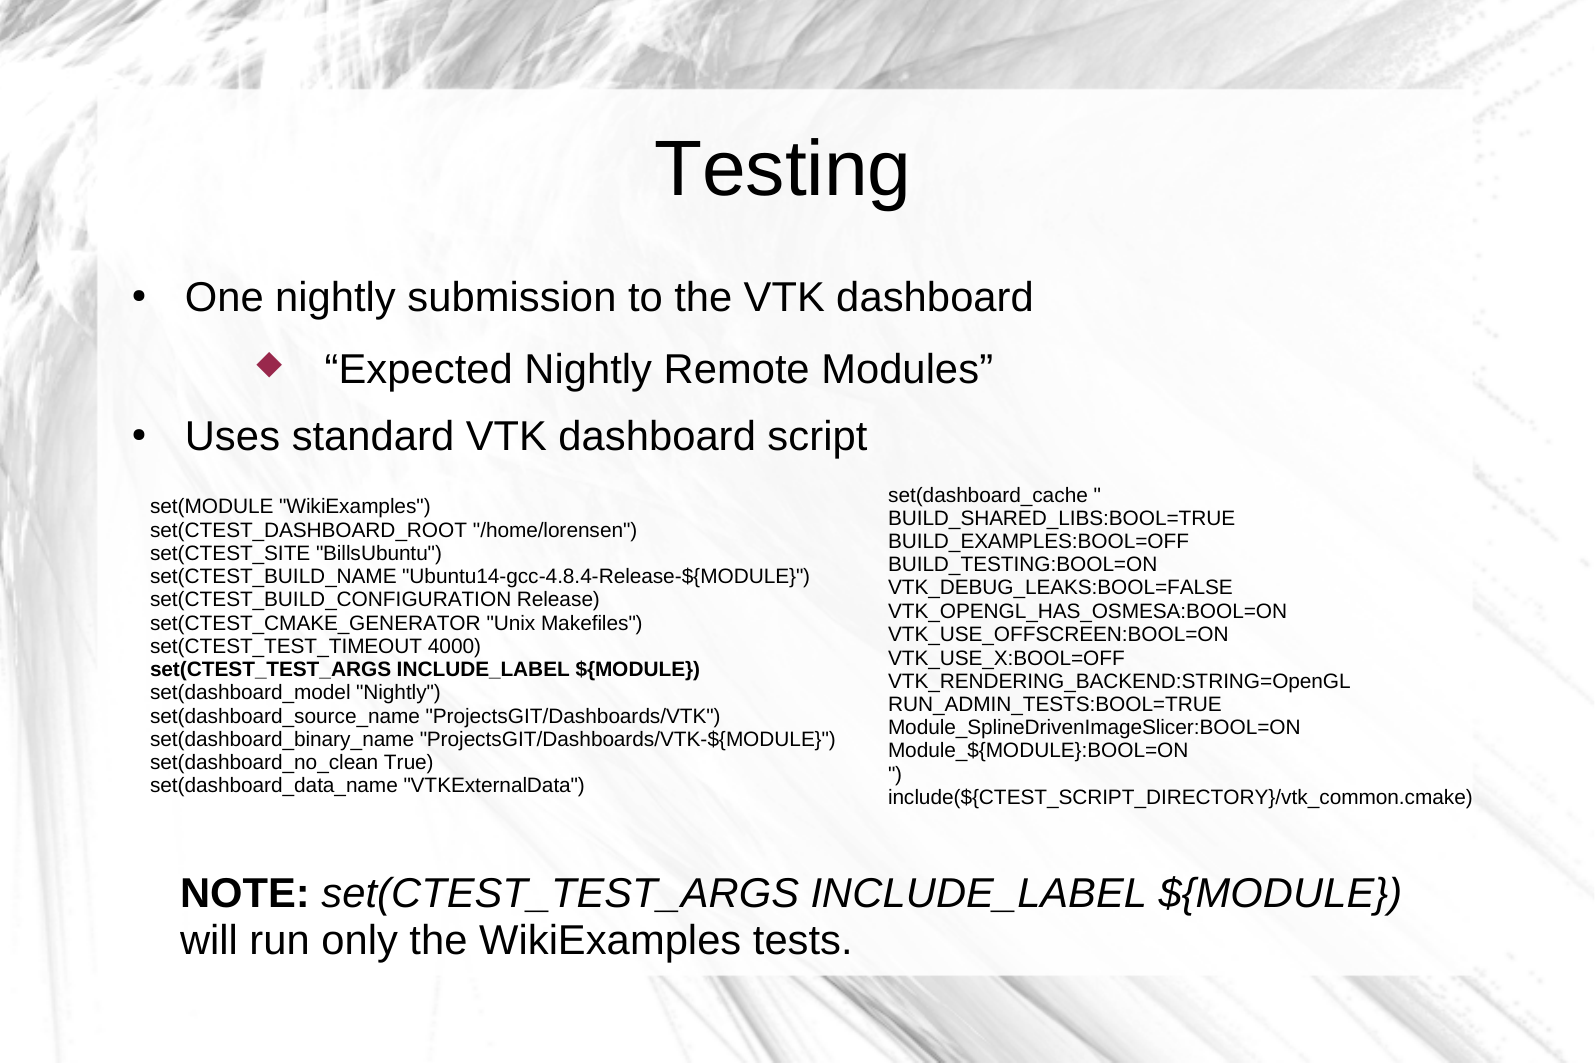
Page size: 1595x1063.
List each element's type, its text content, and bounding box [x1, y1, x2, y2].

text_box set(dashboard_cache " BUILD_SHARED_LIBS:BOOL=TRUE BUILD_EXAMPLES:BOOL=OFF BUILD_TESTING:BOOL=ON VTK_DEBUG_LEAKS:BOOL=FALSE VTK_OPENGL_HAS_OSMESA:BOOL=ON VTK_USE_OFFSCREEN:BOOL=ON VTK_USE_X:BOOL=OFF VTK_RENDERING_BACKEND:STRING=OpenGL RUN_ADMIN_TESTS:BOOL=TRUE Module_SplineDrivenImageSlicer:BOOL=ON Module_${MODULE}:BOOL=ON ") include(${CTEST_SCRIPT_DIRECTORY}/vtk_common.cmake) [888, 483, 1594, 836]
list One nightly submission to the VTK dashboard “Expected Nightly Remote Modules” Uses standard VTK dashboard script [113, 274, 1515, 826]
title Testing [113, 96, 1453, 241]
picture [0, 0, 1595, 1063]
text_box NOTE: set(CTEST_TEST_ARGS INCLUDE_LABEL ${MODULE}) will run only the WikiExamples tests. [180, 870, 1456, 965]
text_box set(MODULE "WikiExamples") set(CTEST_DASHBOARD_ROOT "/home/lorensen") set(CTEST_SITE "BillsUbuntu") set(CTEST_BUILD_NAME "Ubuntu14-gcc-4.8.4-Release-${MODULE}") set(CTEST_BUILD_CONFIGURATION Release) set(CTEST_CMAKE_GENERATOR "Unix Makefiles") set(CTEST_TEST_TIMEOUT 4000) set(CTEST_TEST_ARGS INCLUDE_LABEL ${MODULE}) set(dashboard_model "Nightly") set(dashboard_source_name "ProjectsGIT/Dashboards/VTK") set(dashboard_binary_name "ProjectsGIT/Dashboards/VTK-${MODULE}") set(dashboard_no_clean True) set(dashboard_data_name "VTKExternalData") [150, 495, 856, 848]
